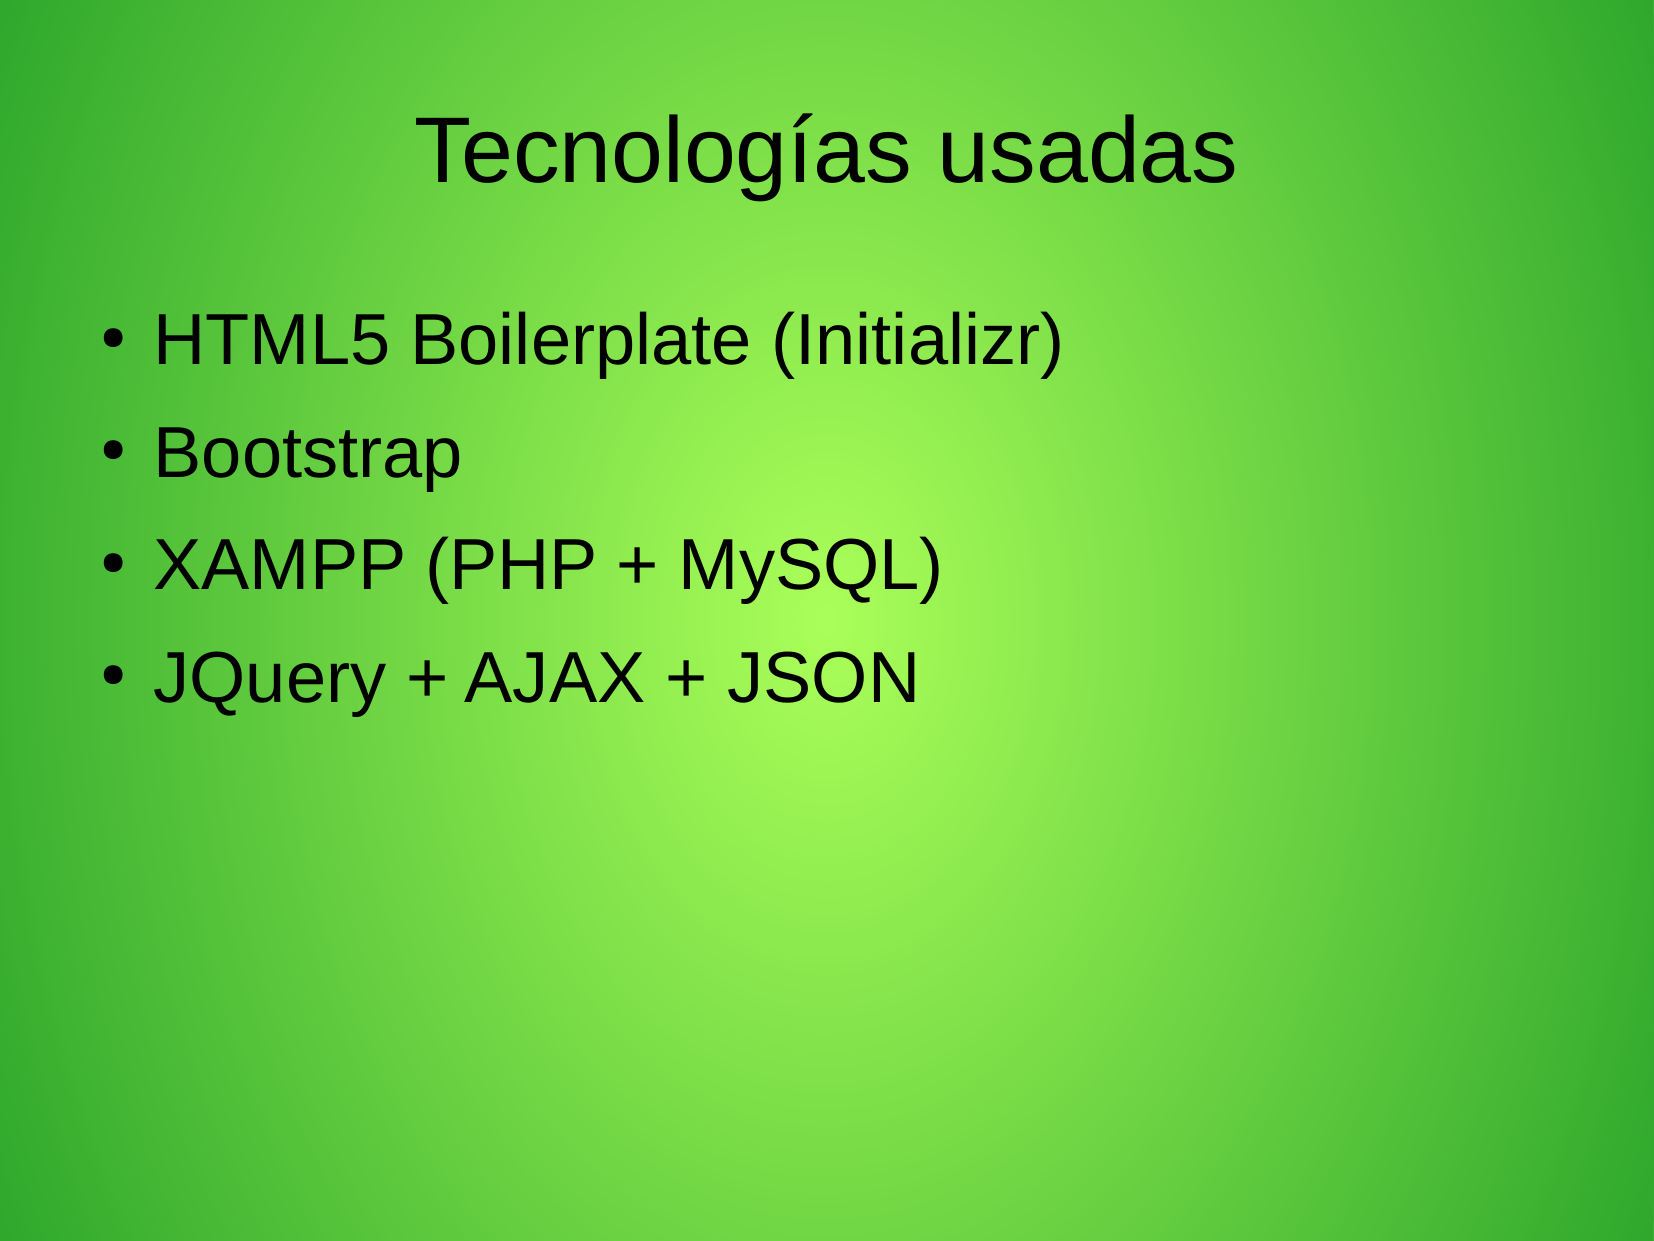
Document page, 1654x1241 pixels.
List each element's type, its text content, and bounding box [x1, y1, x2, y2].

title Tecnologías usadas [82, 47, 1571, 252]
list HTML5 Boilerplate (Initializr) Bootstrap XAMPP (PHP + MySQL) JQuery + AJAX + JSON [82, 299, 1571, 1019]
